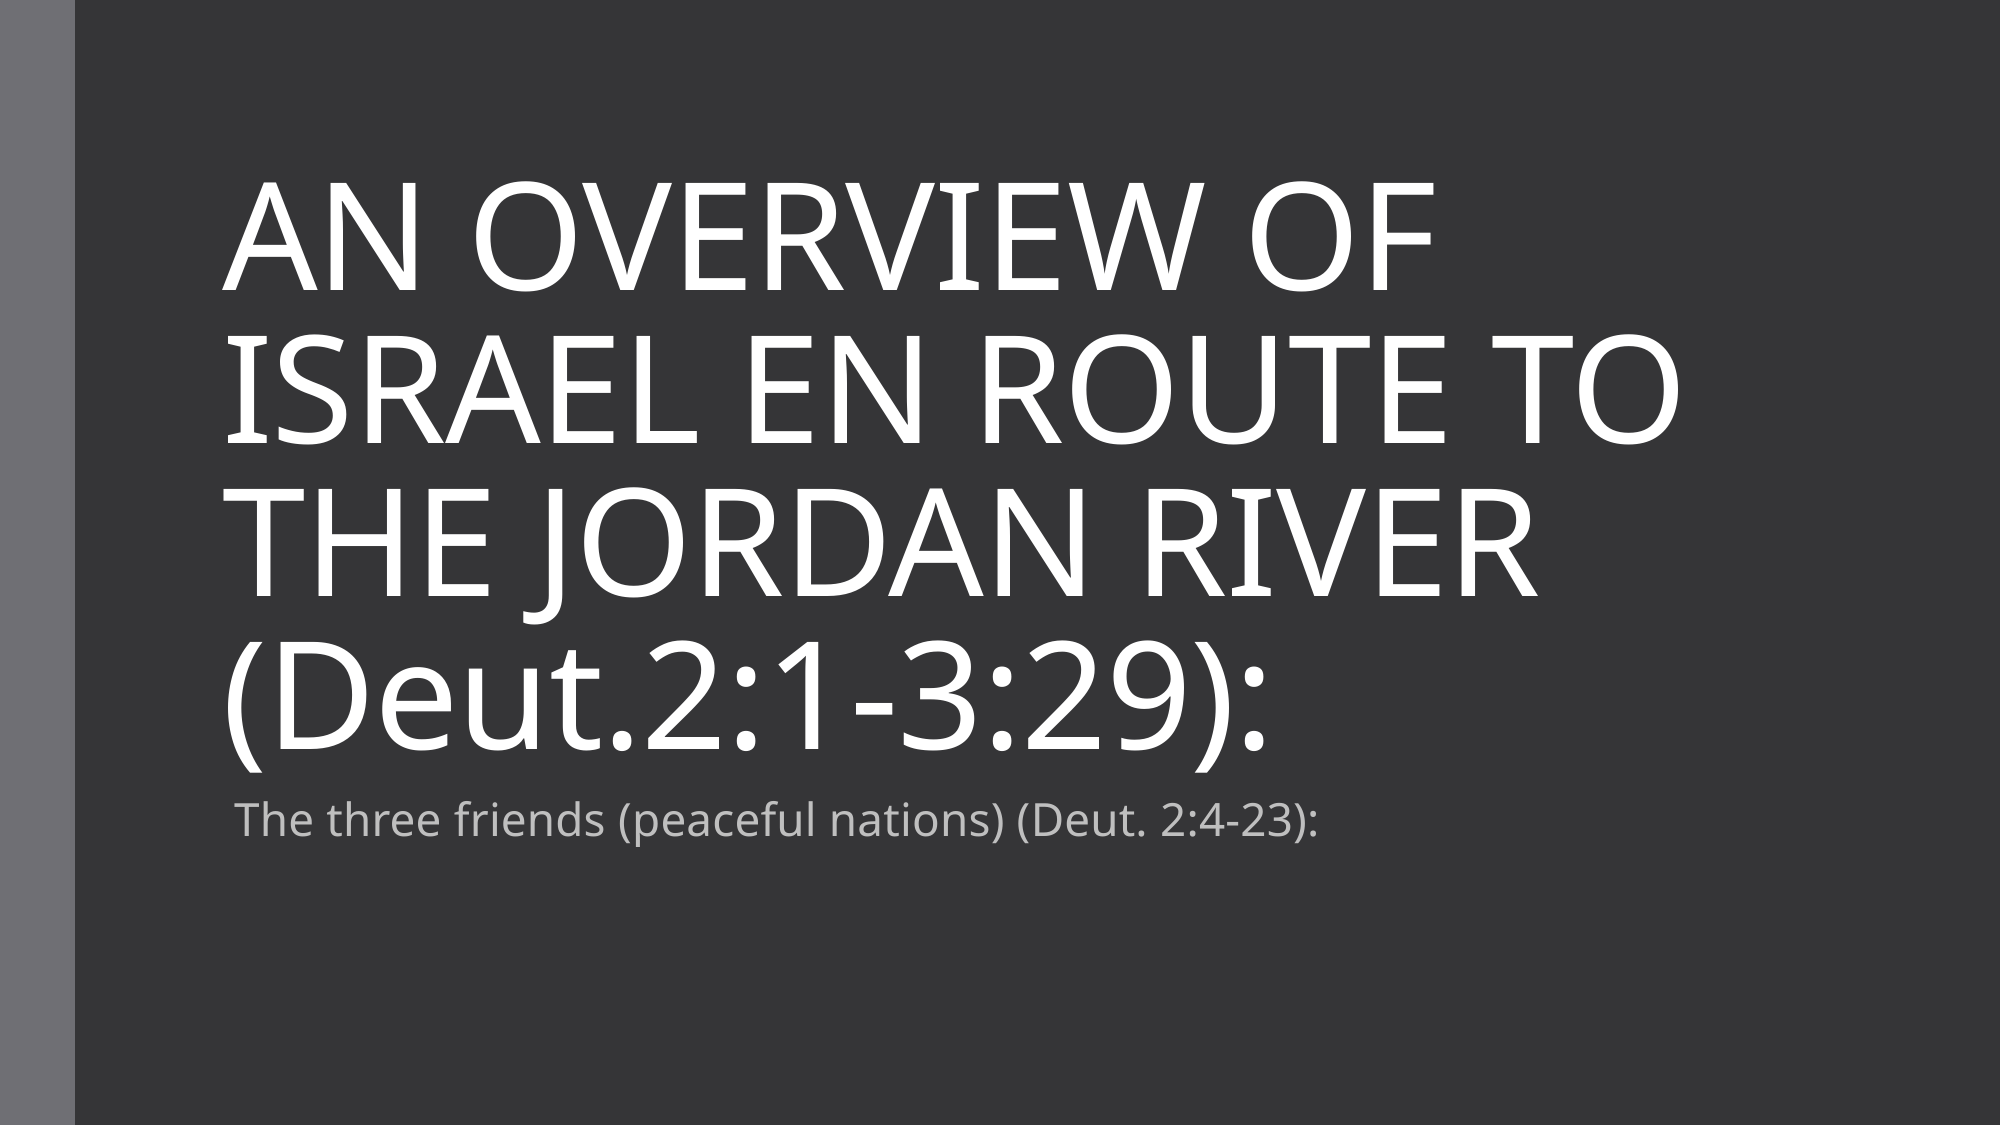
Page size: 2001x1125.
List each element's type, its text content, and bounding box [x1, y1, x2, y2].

subtitle The three friends (peaceful nations) (Deut. 2:4-23): [206, 787, 1752, 1066]
title AN OVERVIEW OF ISRAEL EN ROUTE TO THE JORDAN RIVER (Deut.2:1-3:29): [206, 124, 1752, 787]
